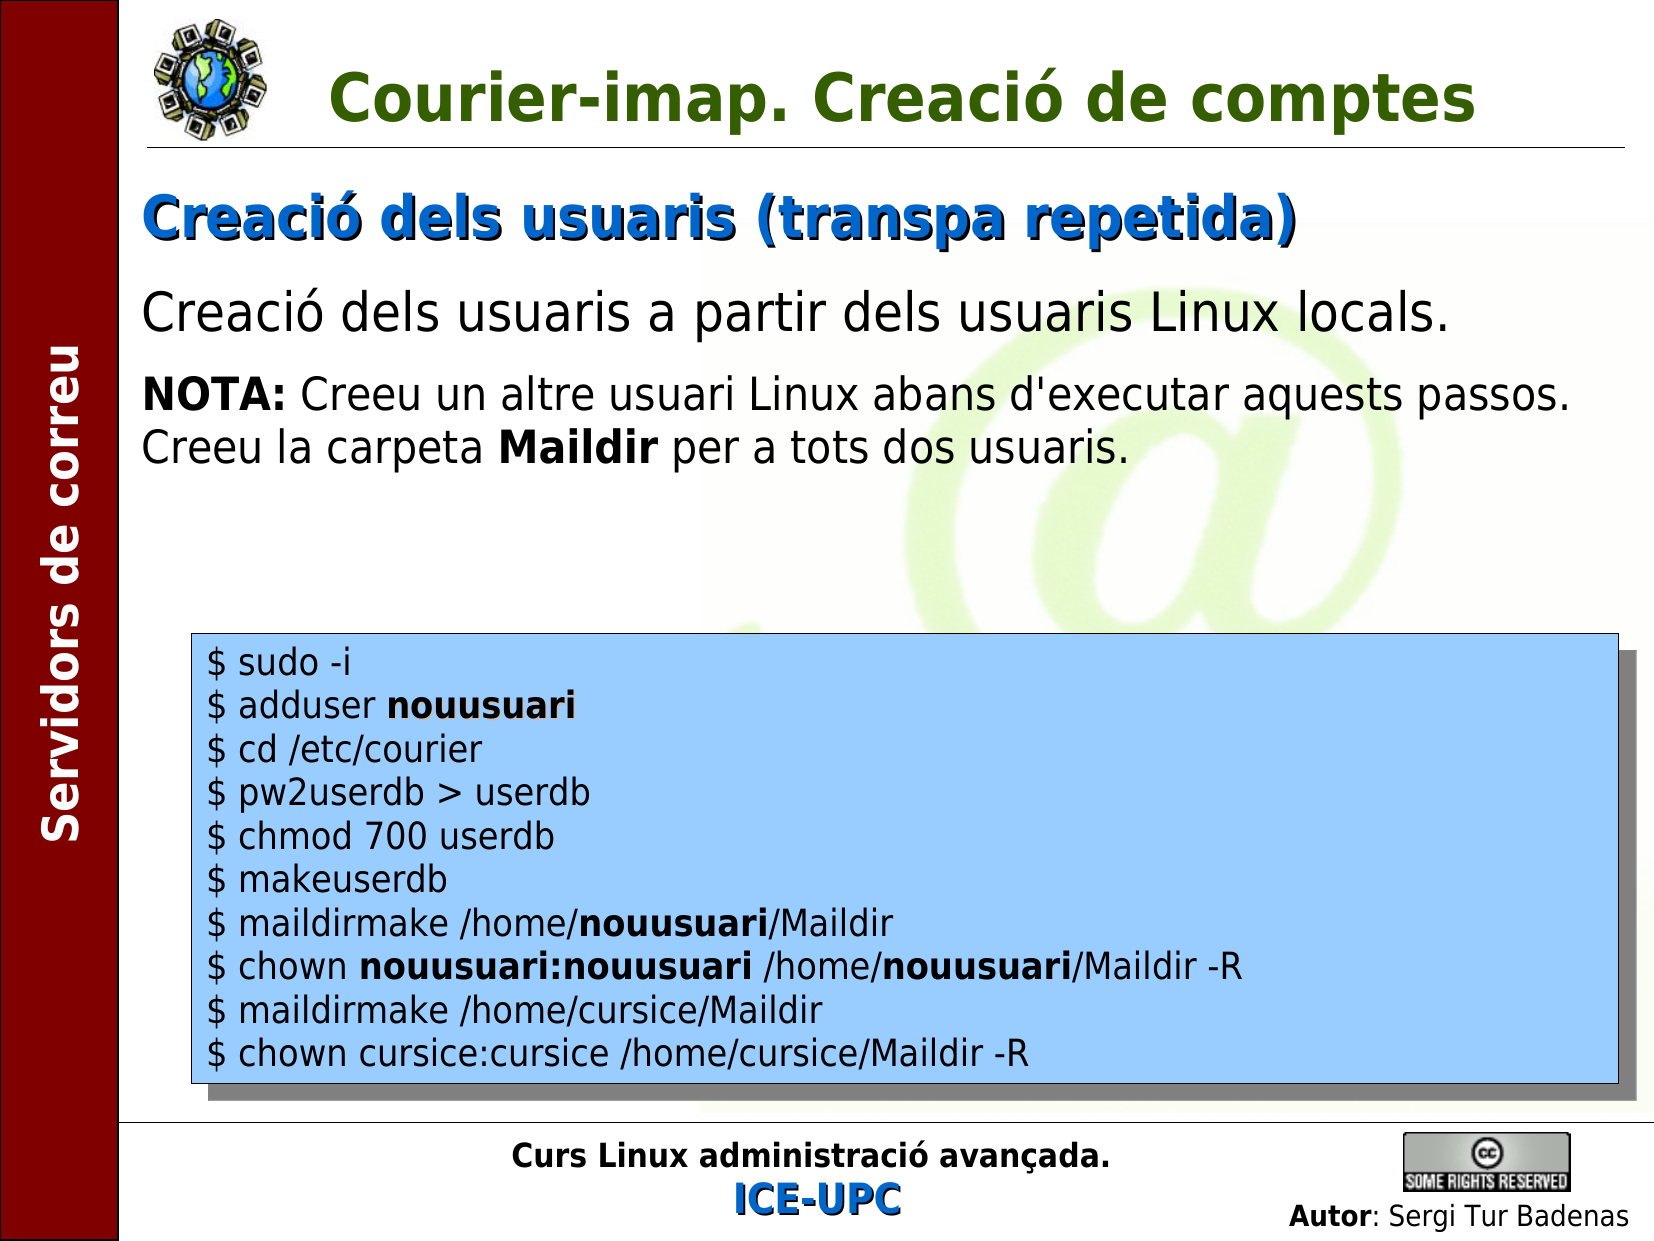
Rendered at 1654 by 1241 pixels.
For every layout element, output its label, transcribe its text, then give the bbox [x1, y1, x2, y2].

title Courier-imap. Creació de comptes [159, 56, 1648, 141]
picture [1403, 1132, 1571, 1192]
list Creació dels usuaris (transpa repetida) Creació dels usuaris a partir dels usuaris Linux locals. NOTA: Creeu un altre usuari Linux abans d'executar aquests passos. Creeu la carpeta Maildir per a tots dos usuaris. [141, 183, 1630, 1078]
text_box $ sudo -i $ adduser nouusuari $ cd /etc/courier $ pw2userdb > userdb $ chmod 700 userdb $ makeuserdb $ maildirmake /home/nouusuari/Maildir $ chown nouusuari:nouusuari /home/nouusuari/Maildir -R $ maildirmake /home/cursice/Maildir $ chown cursice:cursice /home/cursice/Maildir -R [191, 633, 1619, 1084]
picture [700, 217, 1654, 1113]
picture [154, 19, 268, 142]
